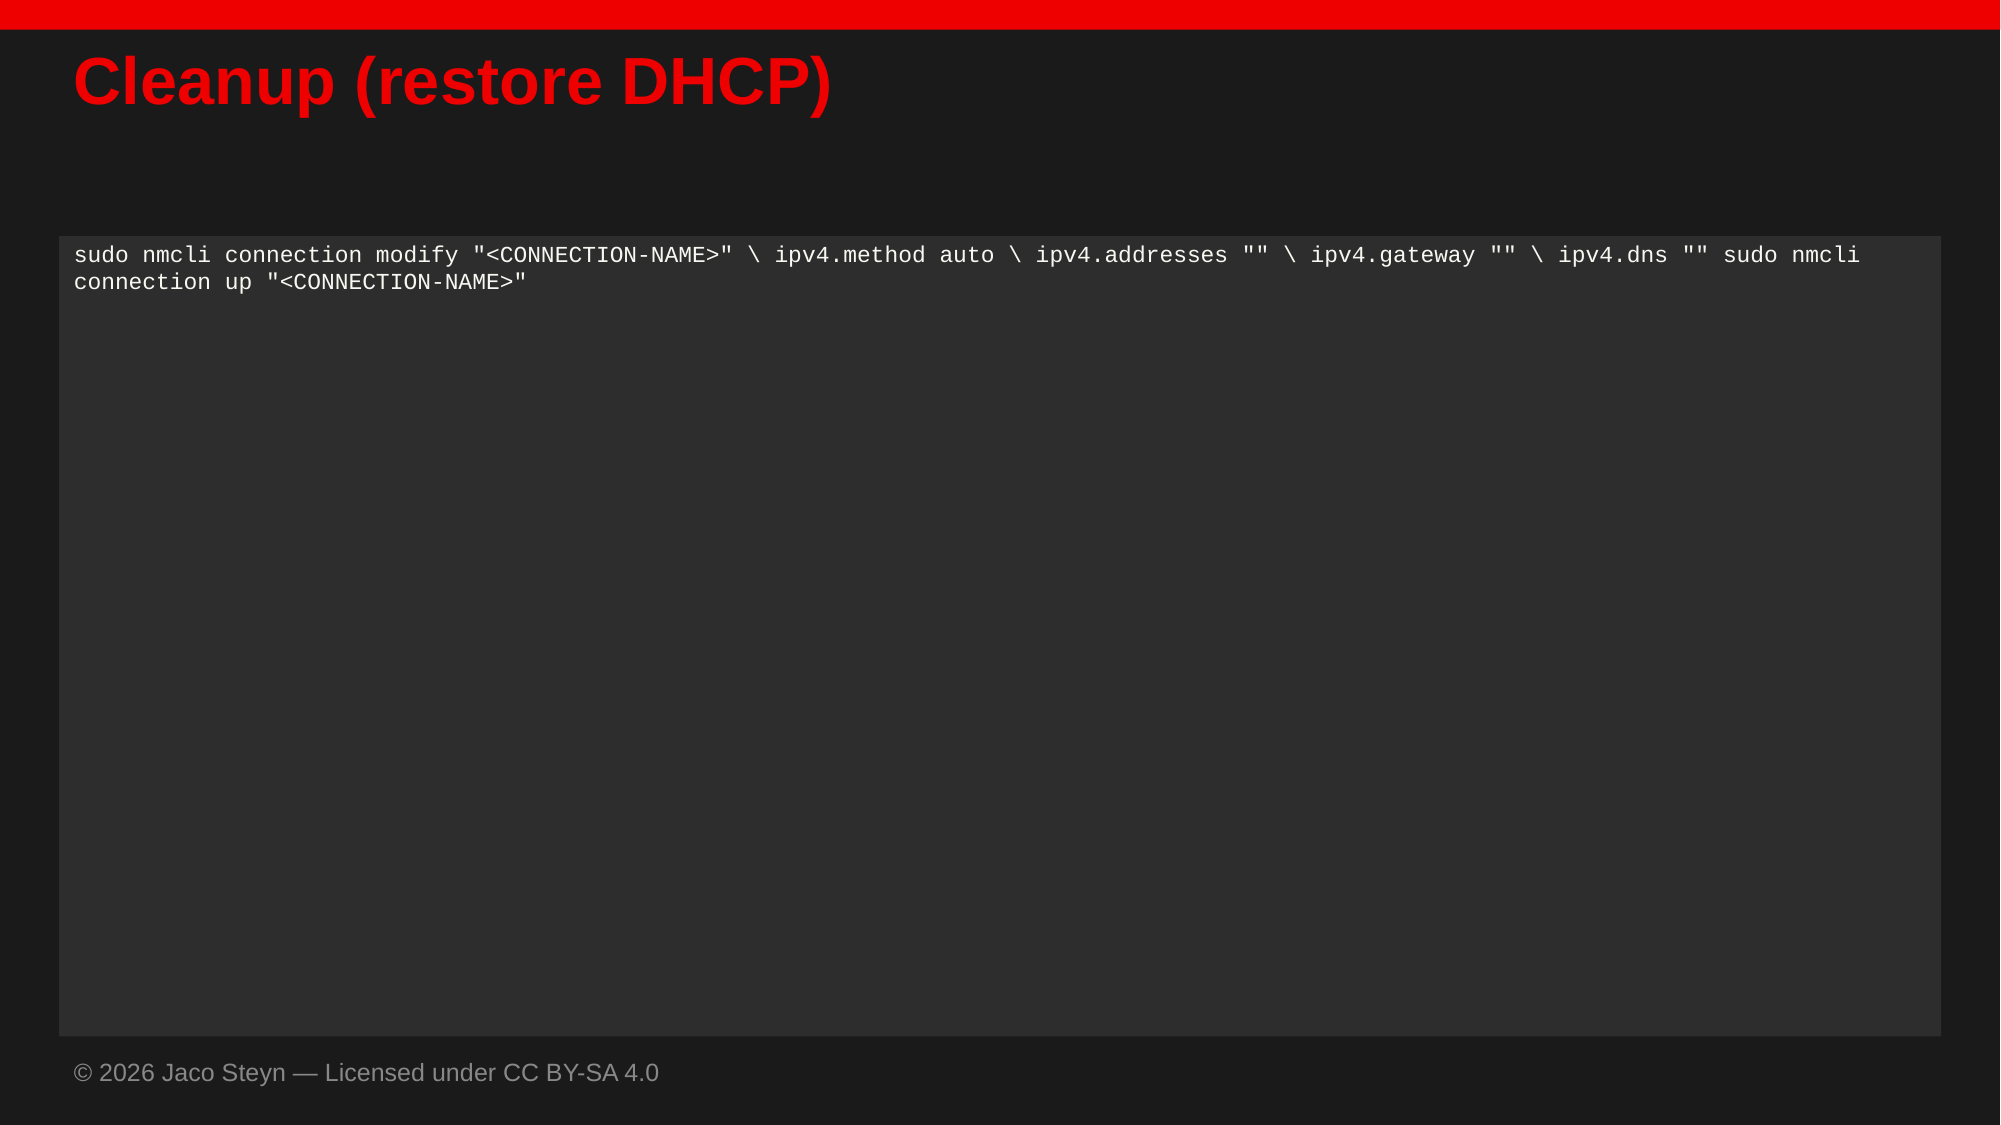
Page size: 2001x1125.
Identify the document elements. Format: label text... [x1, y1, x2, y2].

text_box sudo nmcli connection modify "<CONNECTION-NAME>" \ ipv4.method auto \ ipv4.addresses "" \ ipv4.gateway "" \ ipv4.dns "" sudo nmcli connection up "<CONNECTION-NAME>" [59, 236, 1942, 1037]
text_box © 2026 Jaco Steyn — Licensed under CC BY-SA 4.0 [59, 1051, 1942, 1093]
text_box Cleanup (restore DHCP) [59, 36, 1942, 208]
text_box [0, 0, 2001, 30]
